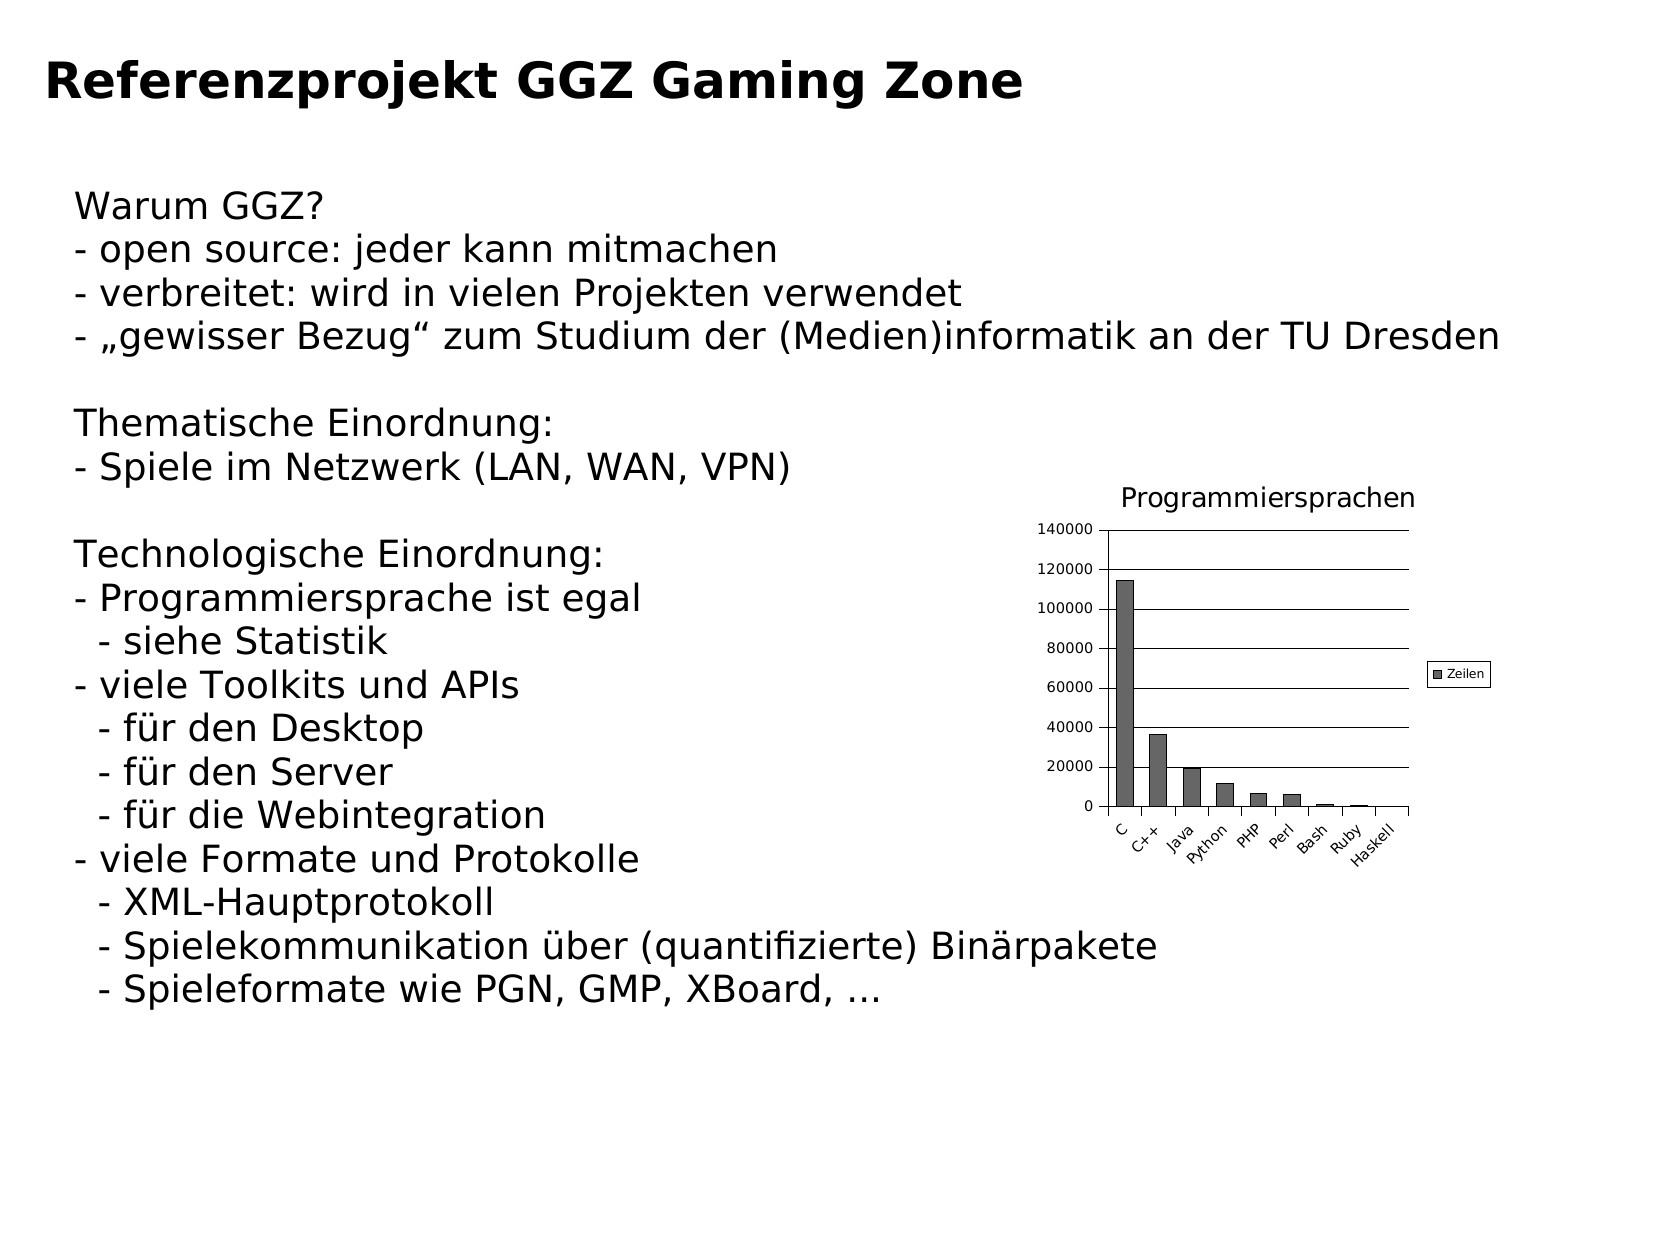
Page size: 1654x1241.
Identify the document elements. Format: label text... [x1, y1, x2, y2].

text_box Warum GGZ? - open source: jeder kann mitmachen - verbreitet: wird in vielen Projekten verwendet - „gewisser Bezug“ zum Studium der (Medien)informatik an der TU Dresden Thematische Einordnung: - Spiele im Netzwerk (LAN, WAN, VPN) Technologische Einordnung: - Programmiersprache ist egal - siehe Statistik - viele Toolkits und APIs - für den Desktop - für den Server - für die Webintegration - viele Formate und Protokolle - XML-Hauptprotokoll - Spielekommunikation über (quantifizierte) Binärpakete - Spieleformate wie PGN, GMP, XBoard, ... [59, 177, 1595, 1019]
text_box Referenzprojekt GGZ Gaming Zone [29, 45, 1625, 119]
chart [1027, 466, 1501, 880]
